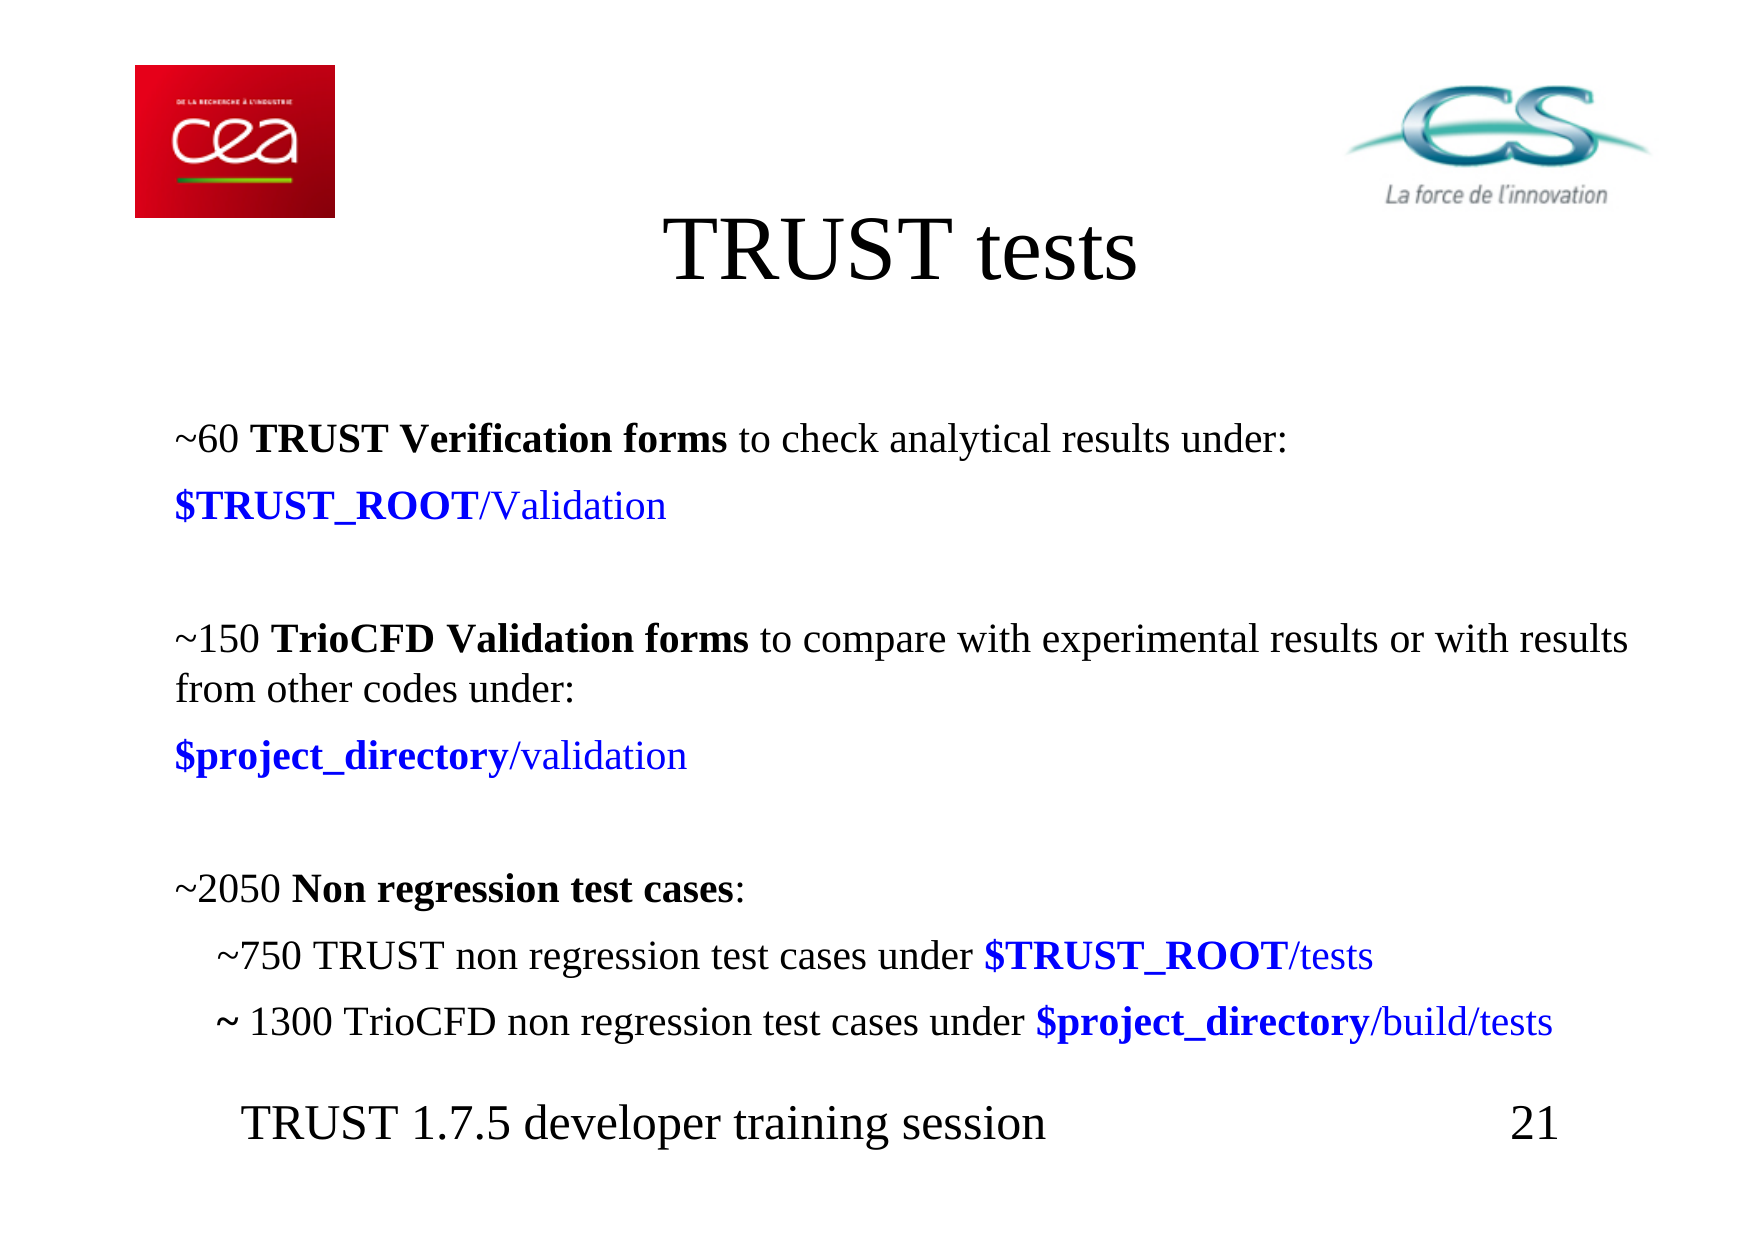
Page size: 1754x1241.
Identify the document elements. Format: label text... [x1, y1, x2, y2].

title TRUST tests [225, 149, 1577, 336]
picture [135, 65, 335, 218]
list ~60 TRUST Verification forms to check analytical results under: $TRUST_ROOT/Validation ~150 TrioCFD Validation forms to compare with experimental results or with results from other codes under: $project_directory/validation ~2050 Non regression test cases: ~750 TRUST non regression test cases under $TRUST_ROOT/tests ~ 1300 TrioCFD non regression test cases under $project_directory/build/tests [103, 336, 1692, 1086]
picture [1340, 73, 1662, 218]
